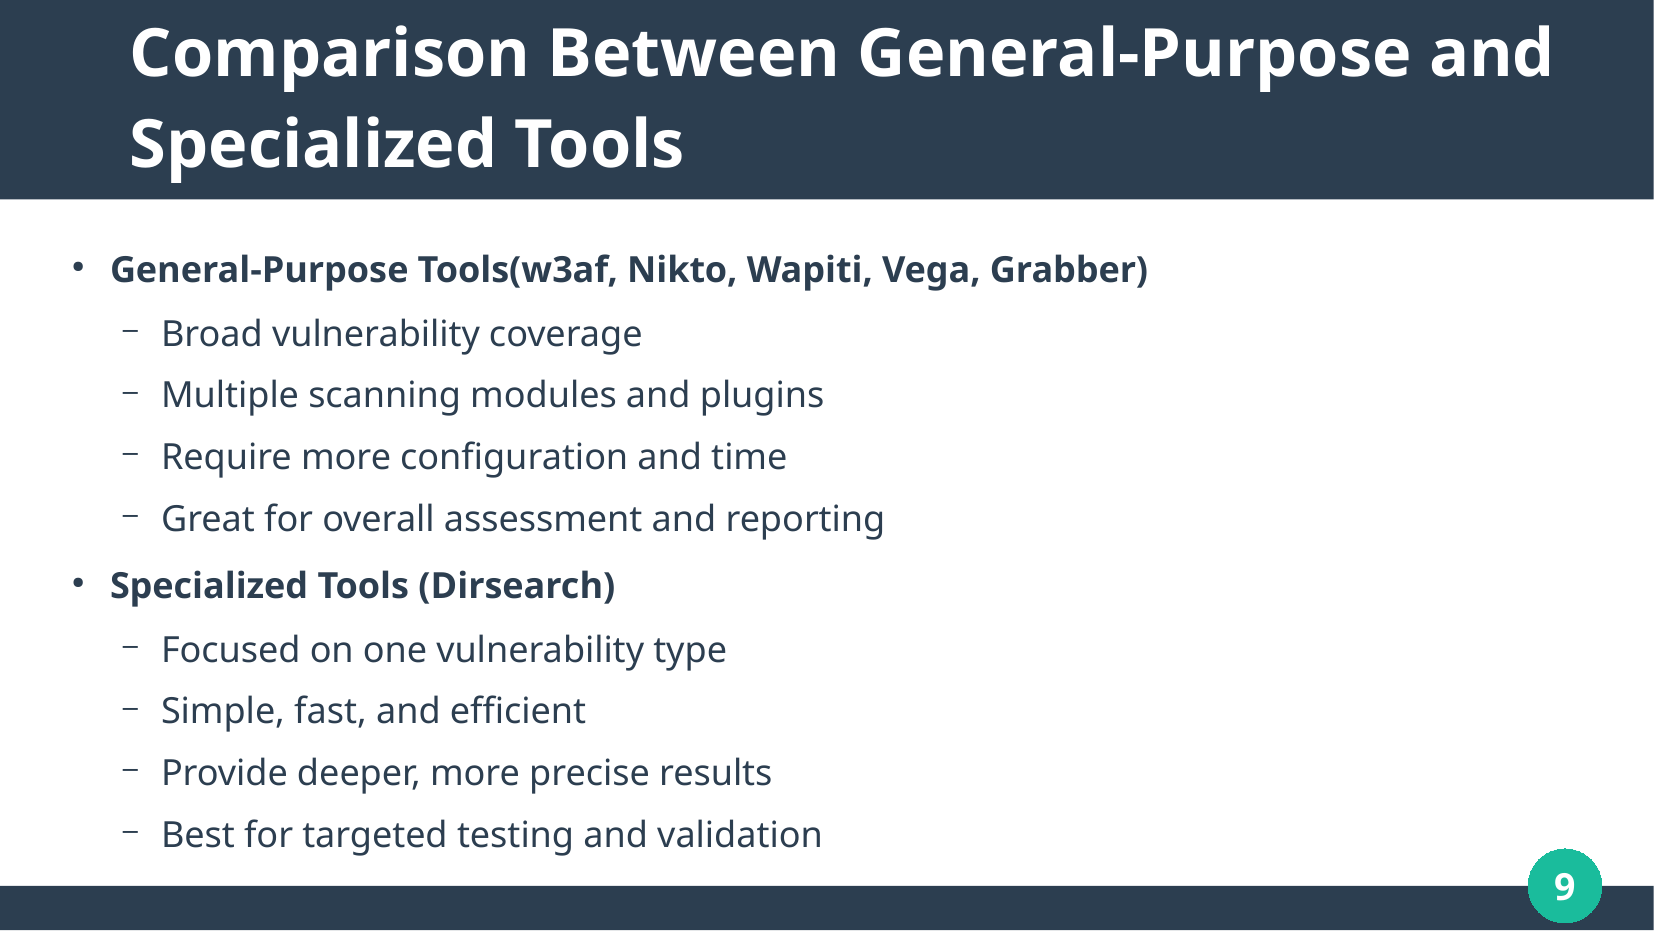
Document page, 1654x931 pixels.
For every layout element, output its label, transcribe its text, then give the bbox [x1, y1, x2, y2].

list General-Purpose Tools(w3af, Nikto, Wapiti, Vega, Grabber) Broad vulnerability coverage Multiple scanning modules and plugins Require more configuration and time Great for overall assessment and reporting Specialized Tools (Dirsearch) Focused on one vulnerability type Simple, fast, and efficient Provide deeper, more precise results Best for targeted testing and validation [59, 243, 1595, 864]
title Comparison Between General-Purpose and Specialized Tools [59, 37, 1595, 155]
